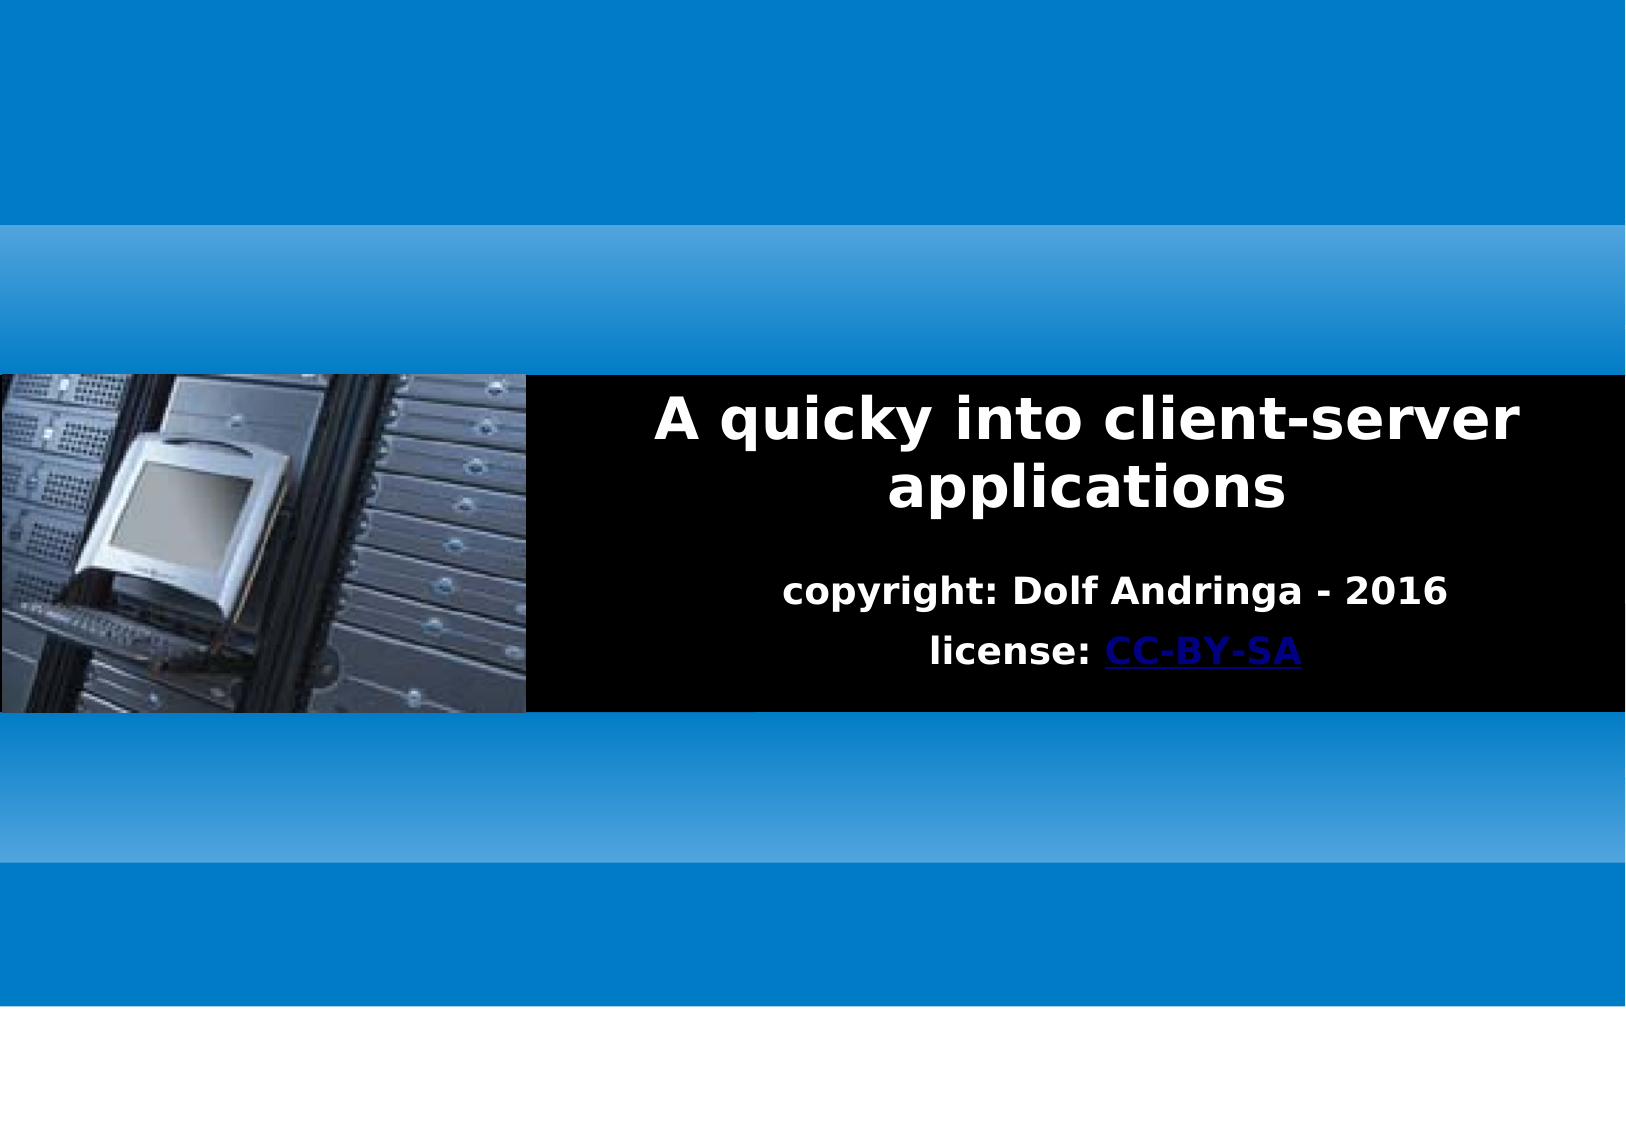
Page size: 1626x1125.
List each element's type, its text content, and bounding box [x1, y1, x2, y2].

picture [2, 374, 526, 713]
subtitle copyright: Dolf Andringa - 2016 license: CC-BY-SA [562, 557, 1613, 686]
title A quicky into client-server applications [562, 377, 1613, 529]
